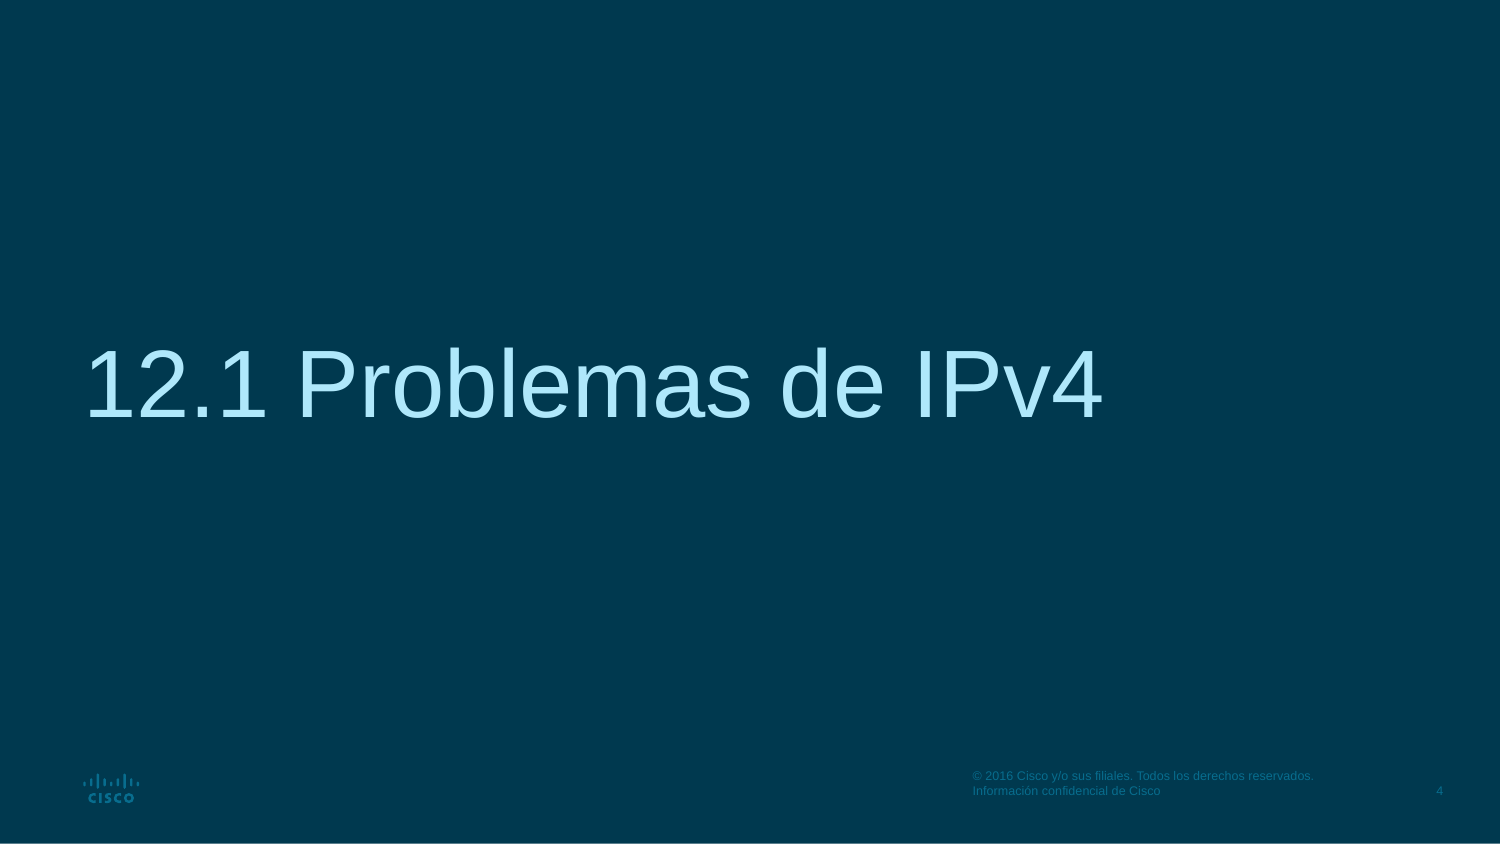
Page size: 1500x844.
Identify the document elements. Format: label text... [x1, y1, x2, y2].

title 12.1 Problemas de IPv4 [68, 204, 1315, 446]
